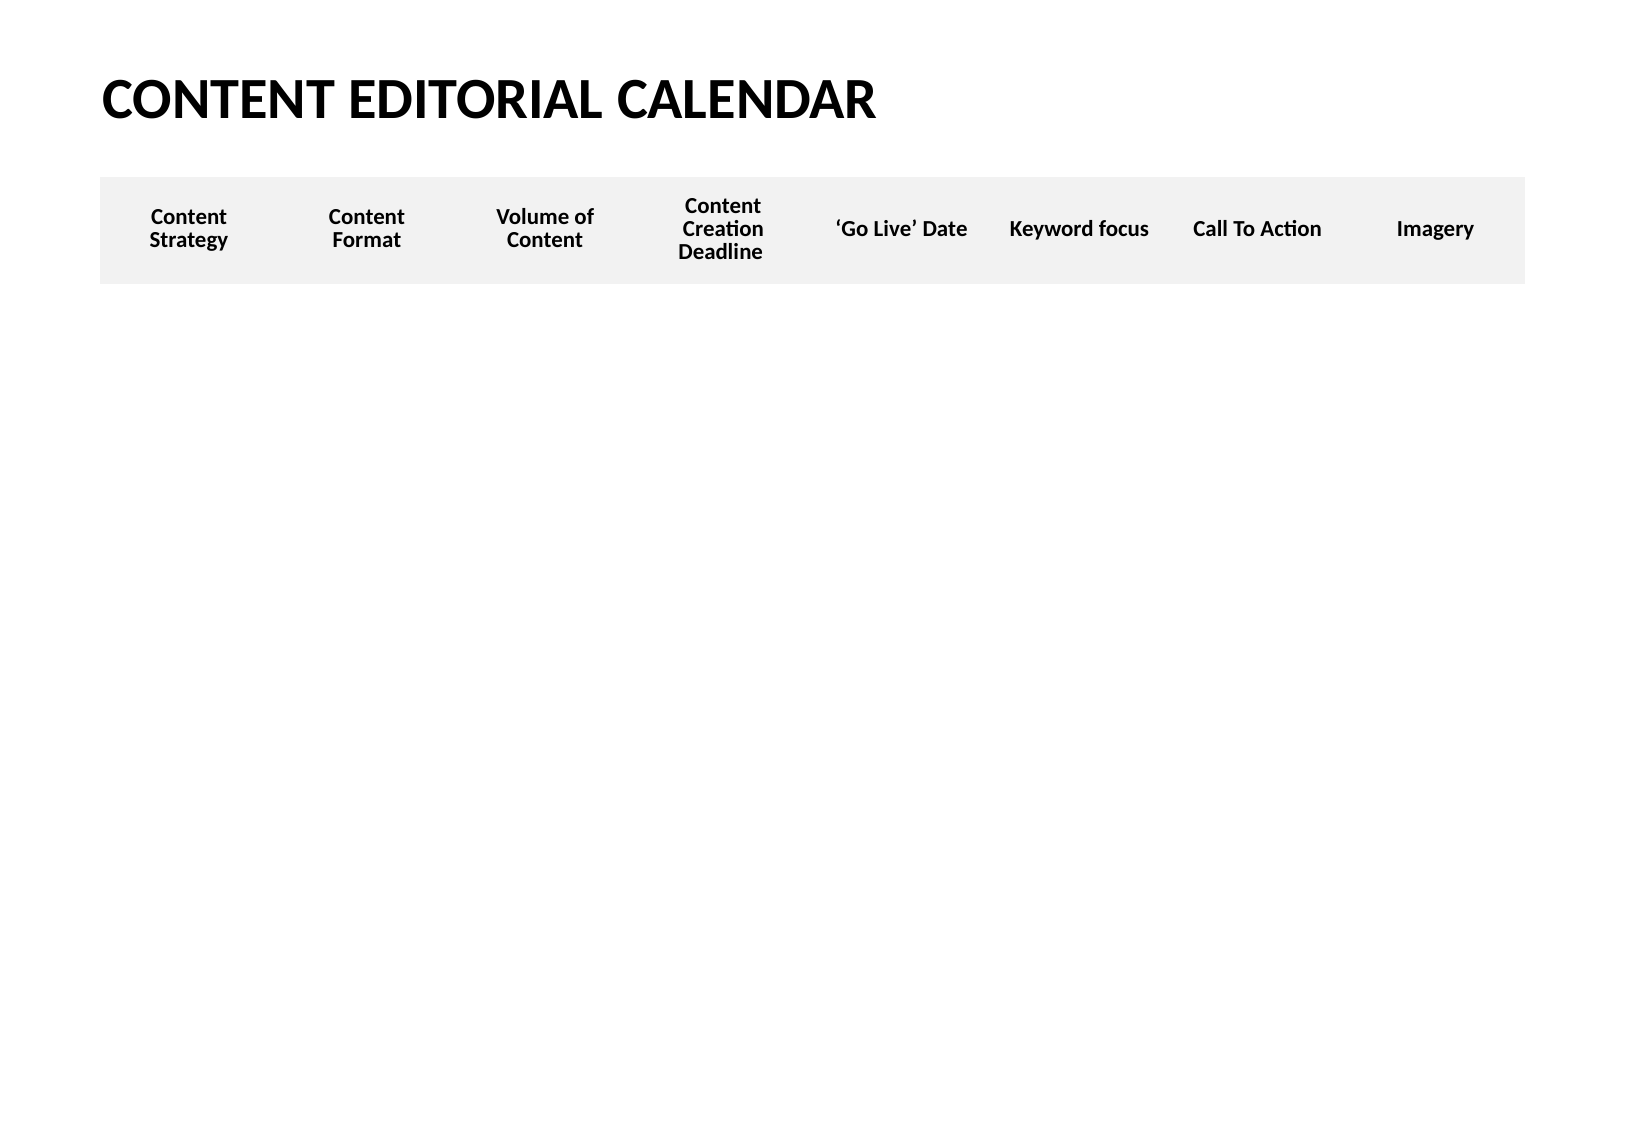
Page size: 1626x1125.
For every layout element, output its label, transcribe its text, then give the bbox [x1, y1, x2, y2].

table_cell [812, 668, 991, 860]
table_cell [634, 668, 812, 860]
table_header Imagery [1347, 177, 1525, 284]
table_cell [278, 860, 456, 1053]
table_cell [100, 284, 278, 476]
table_cell [1169, 476, 1347, 668]
table_cell [278, 284, 456, 476]
table_cell [812, 860, 991, 1053]
table_header Content Format [278, 177, 456, 284]
table_cell [991, 860, 1169, 1053]
table_cell [812, 284, 991, 476]
table_cell [991, 284, 1169, 476]
table_header Content Strategy [100, 177, 278, 284]
table_cell [100, 476, 278, 668]
table_cell [812, 476, 991, 668]
table_cell [1347, 668, 1525, 860]
table_header Volume of Content [456, 177, 634, 284]
table_cell [1169, 668, 1347, 860]
table_cell [456, 284, 634, 476]
table_cell [1347, 476, 1525, 668]
table_cell [100, 668, 278, 860]
table_cell [634, 860, 812, 1053]
table_cell [456, 668, 634, 860]
table_cell [1347, 284, 1525, 476]
table_cell [634, 476, 812, 668]
table_cell [1169, 860, 1347, 1053]
table_cell [456, 860, 634, 1053]
table_cell [991, 476, 1169, 668]
table_header ‘Go Live’ Date [812, 177, 991, 284]
table_cell [278, 476, 456, 668]
table_cell [100, 860, 278, 1053]
table_cell [278, 668, 456, 860]
table_cell [991, 668, 1169, 860]
table_cell [456, 476, 634, 668]
table_cell [1169, 284, 1347, 476]
table_header Content Creation Deadline [634, 177, 812, 284]
table_header Call To Action [1169, 177, 1347, 284]
text_box CONTENT EDITORIAL CALENDAR [87, 52, 1413, 138]
table_header Keyword focus [991, 177, 1169, 284]
table_cell [634, 284, 812, 476]
table_cell [1347, 860, 1525, 1053]
